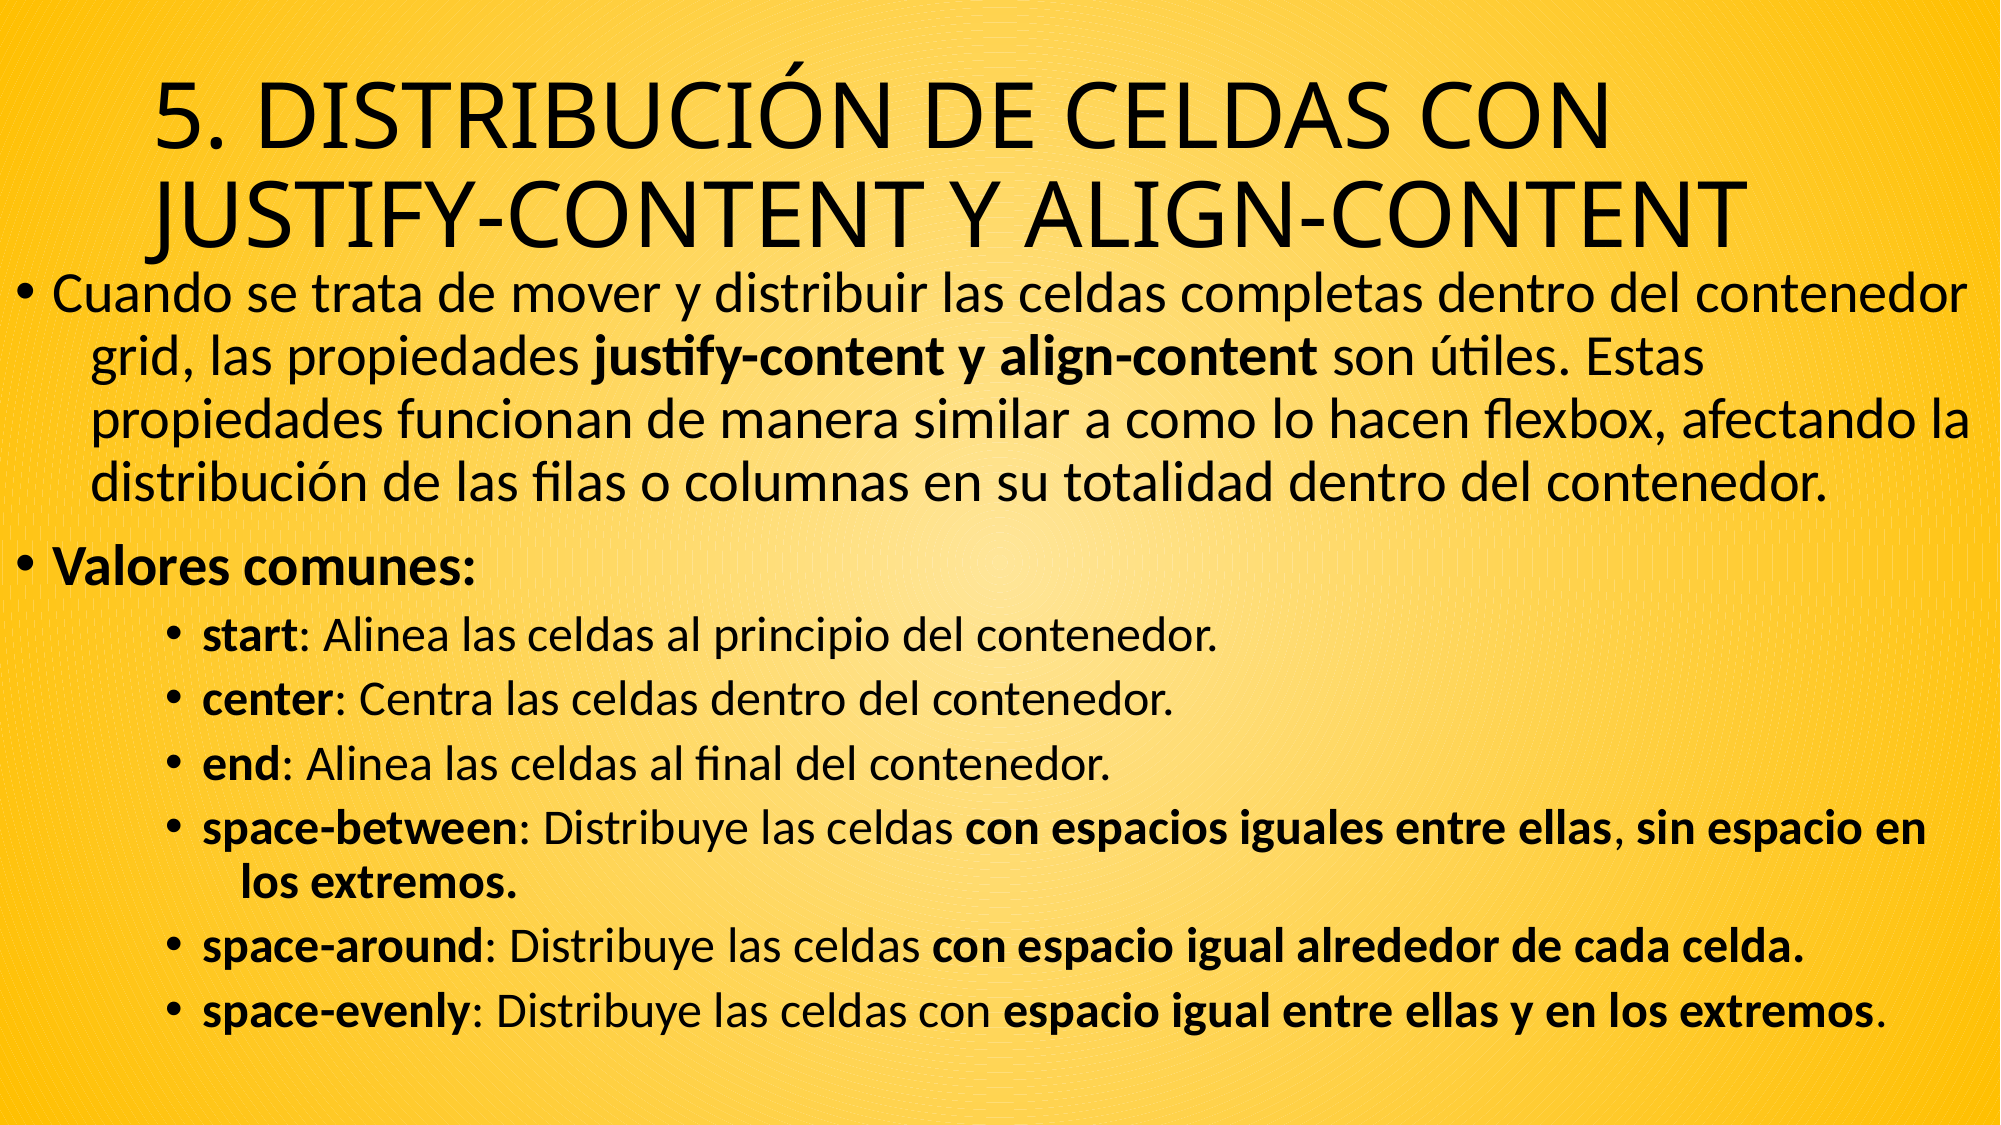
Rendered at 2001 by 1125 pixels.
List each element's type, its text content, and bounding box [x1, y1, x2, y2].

title 5. DISTRIBUCIÓN DE CELDAS CON JUSTIFY-CONTENT Y ALIGN-CONTENT [137, 59, 1863, 255]
list Cuando se trata de mover y distribuir las celdas completas dentro del contenedor grid, las propiedades justify-content y align-content son útiles. Estas propiedades funcionan de manera similar a como lo hacen flexbox, afectando la distribución de las filas o columnas en su totalidad dentro del contenedor. Valores comunes: start: Alinea las celdas al principio del contenedor. center: Centra las celdas dentro del contenedor. end: Alinea las celdas al final del contenedor. space-between: Distribuye las celdas con espacios iguales entre ellas, sin espacio en los extremos. space-around: Distribuye las celdas con espacio igual alrededor de cada celda. space-evenly: Distribuye las celdas con espacio igual entre ellas y en los extremos. [0, 255, 2000, 1125]
